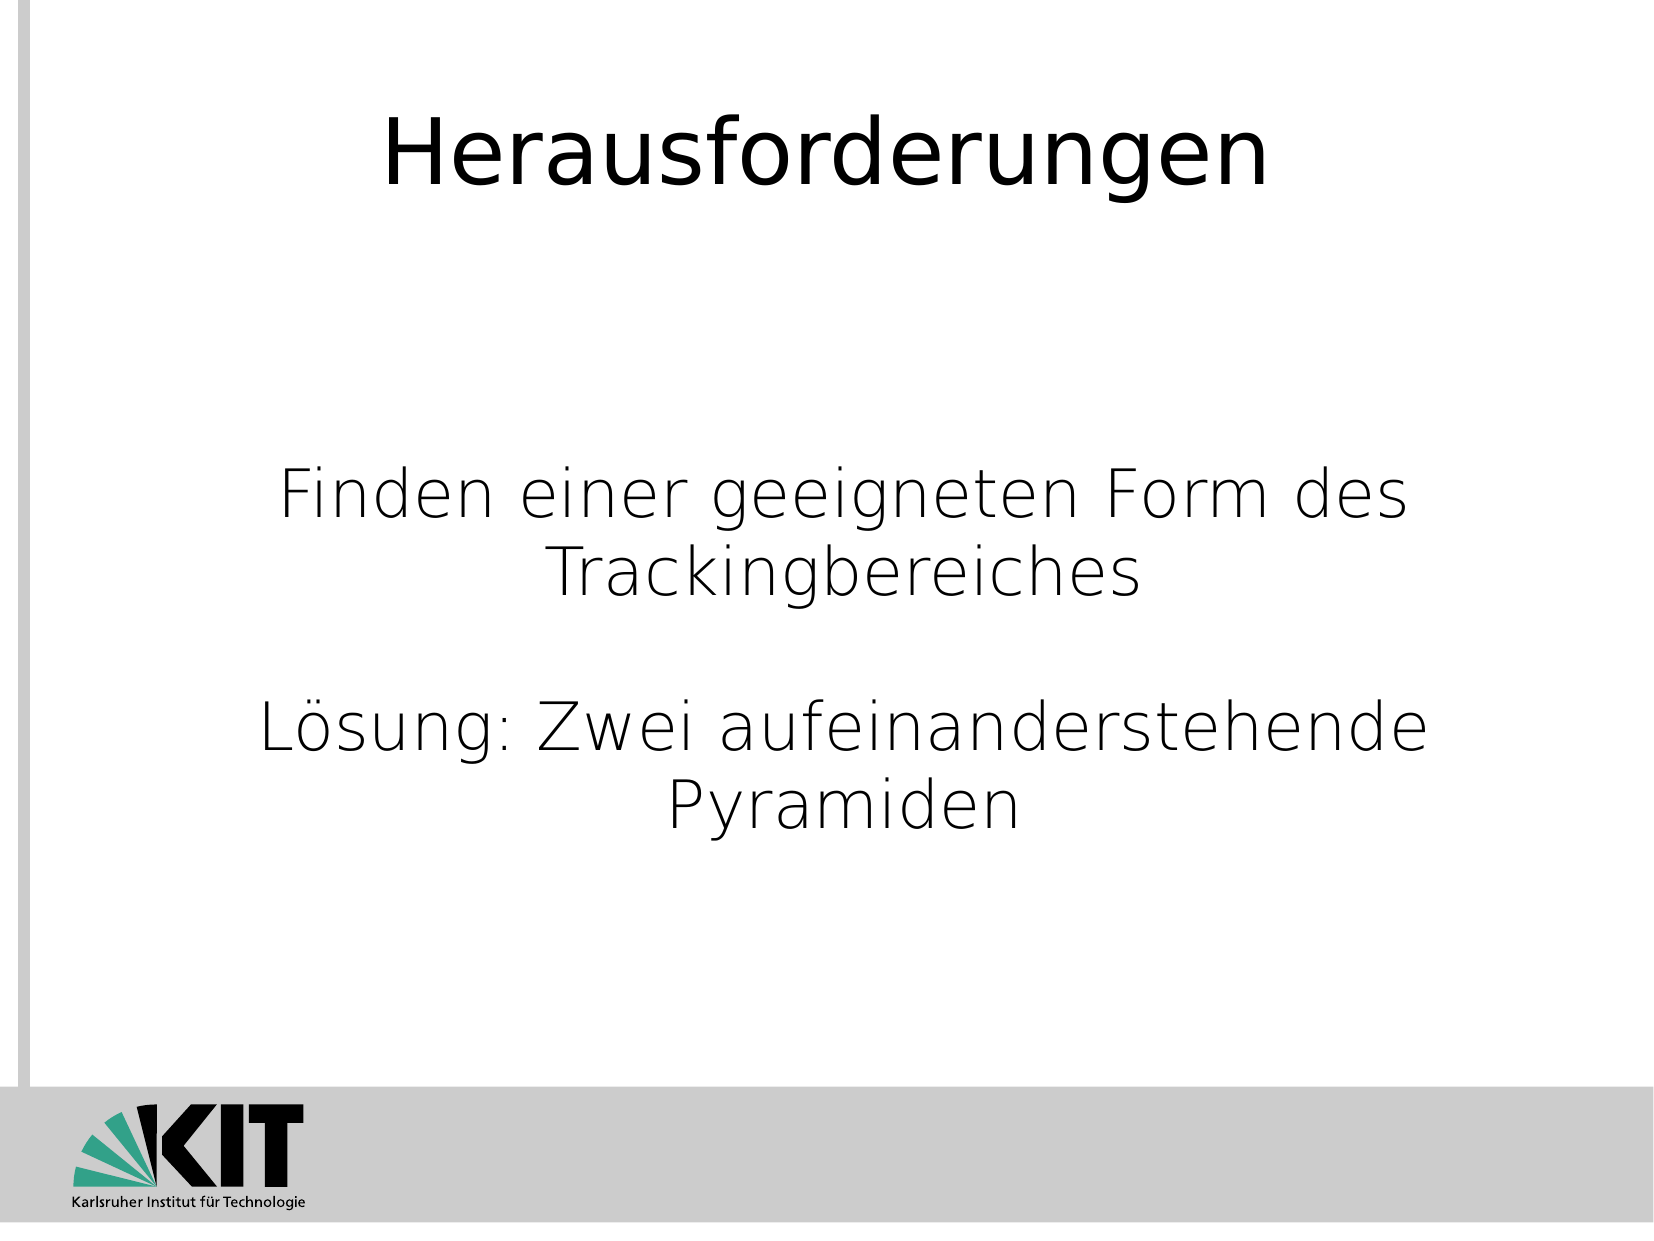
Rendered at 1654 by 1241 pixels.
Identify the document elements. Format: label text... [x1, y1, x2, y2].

subtitle Finden einer geeigneten Form des Trackingbereiches Lösung: Zwei aufeinanderstehende Pyramiden [82, 290, 1571, 1010]
picture [70, 1098, 308, 1217]
text_box [0, 1086, 1654, 1223]
title Herausforderungen [82, 49, 1571, 257]
